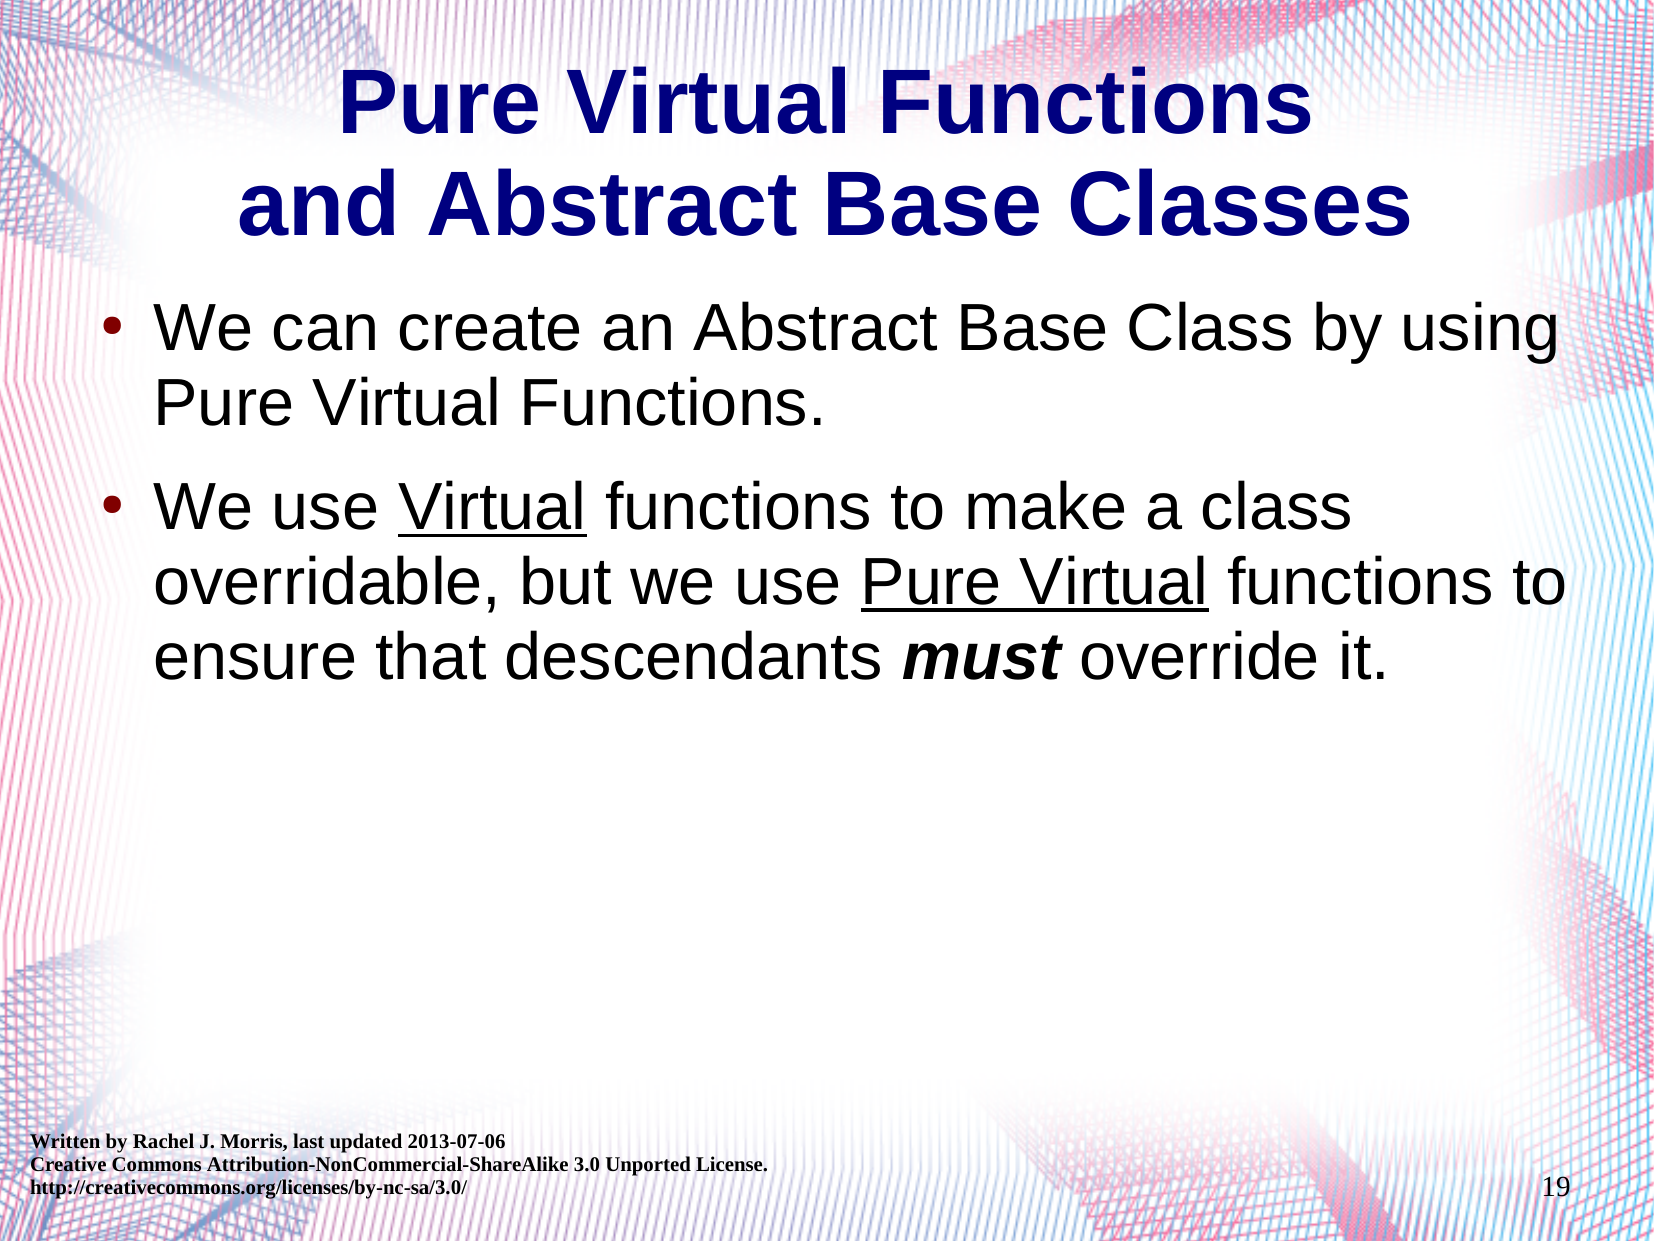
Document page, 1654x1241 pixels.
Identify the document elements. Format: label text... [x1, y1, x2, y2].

list We can create an Abstract Base Class by using Pure Virtual Functions. We use Virtual functions to make a class overridable, but we use Pure Virtual functions to ensure that descendants must override it. [82, 290, 1571, 1010]
picture [0, 0, 1654, 1241]
title Pure Virtual Functions and Abstract Base Classes [82, 49, 1571, 257]
